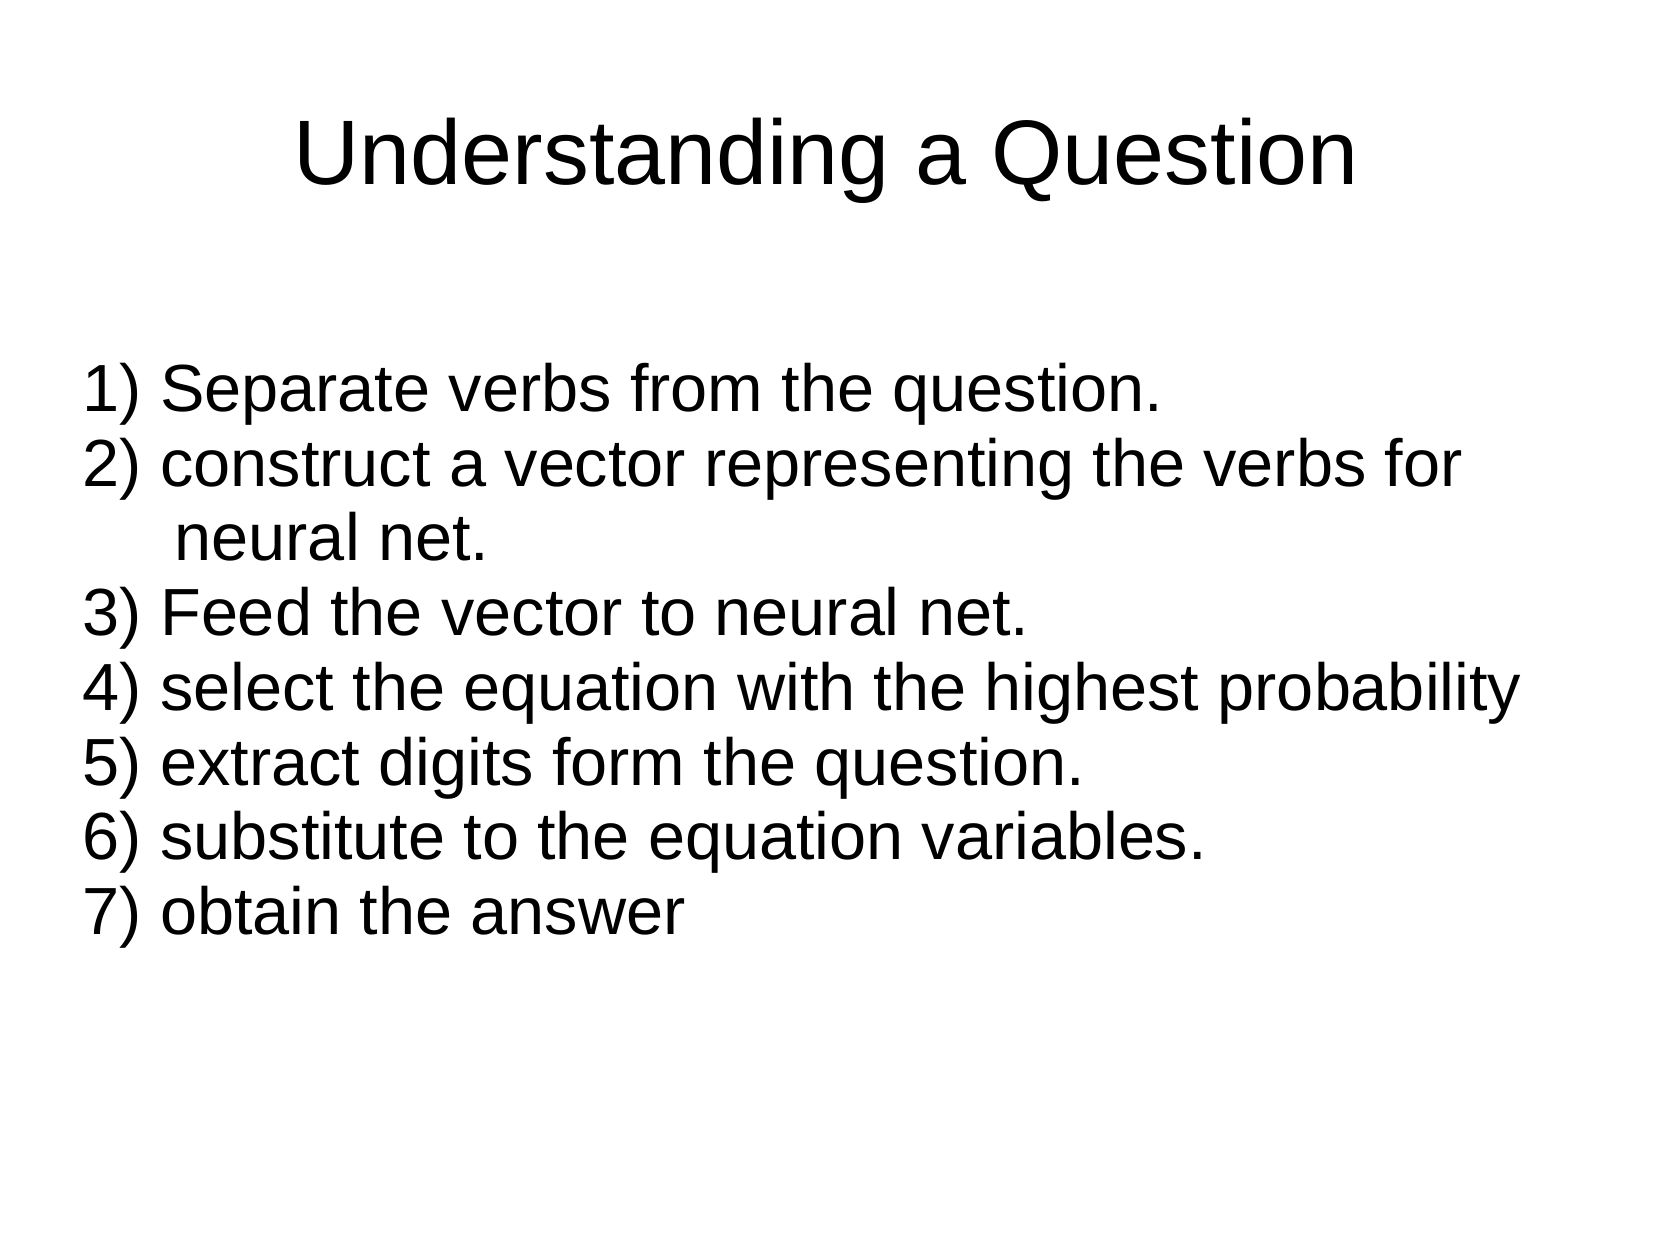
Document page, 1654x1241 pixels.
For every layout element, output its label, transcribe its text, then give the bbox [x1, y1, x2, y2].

subtitle 1) Separate verbs from the question. 2) construct a vector representing the verbs for neural net. 3) Feed the vector to neural net. 4) select the equation with the highest probability 5) extract digits form the question. 6) substitute to the equation variables. 7) obtain the answer [82, 290, 1571, 1010]
title Understanding a Question [82, 49, 1571, 257]
